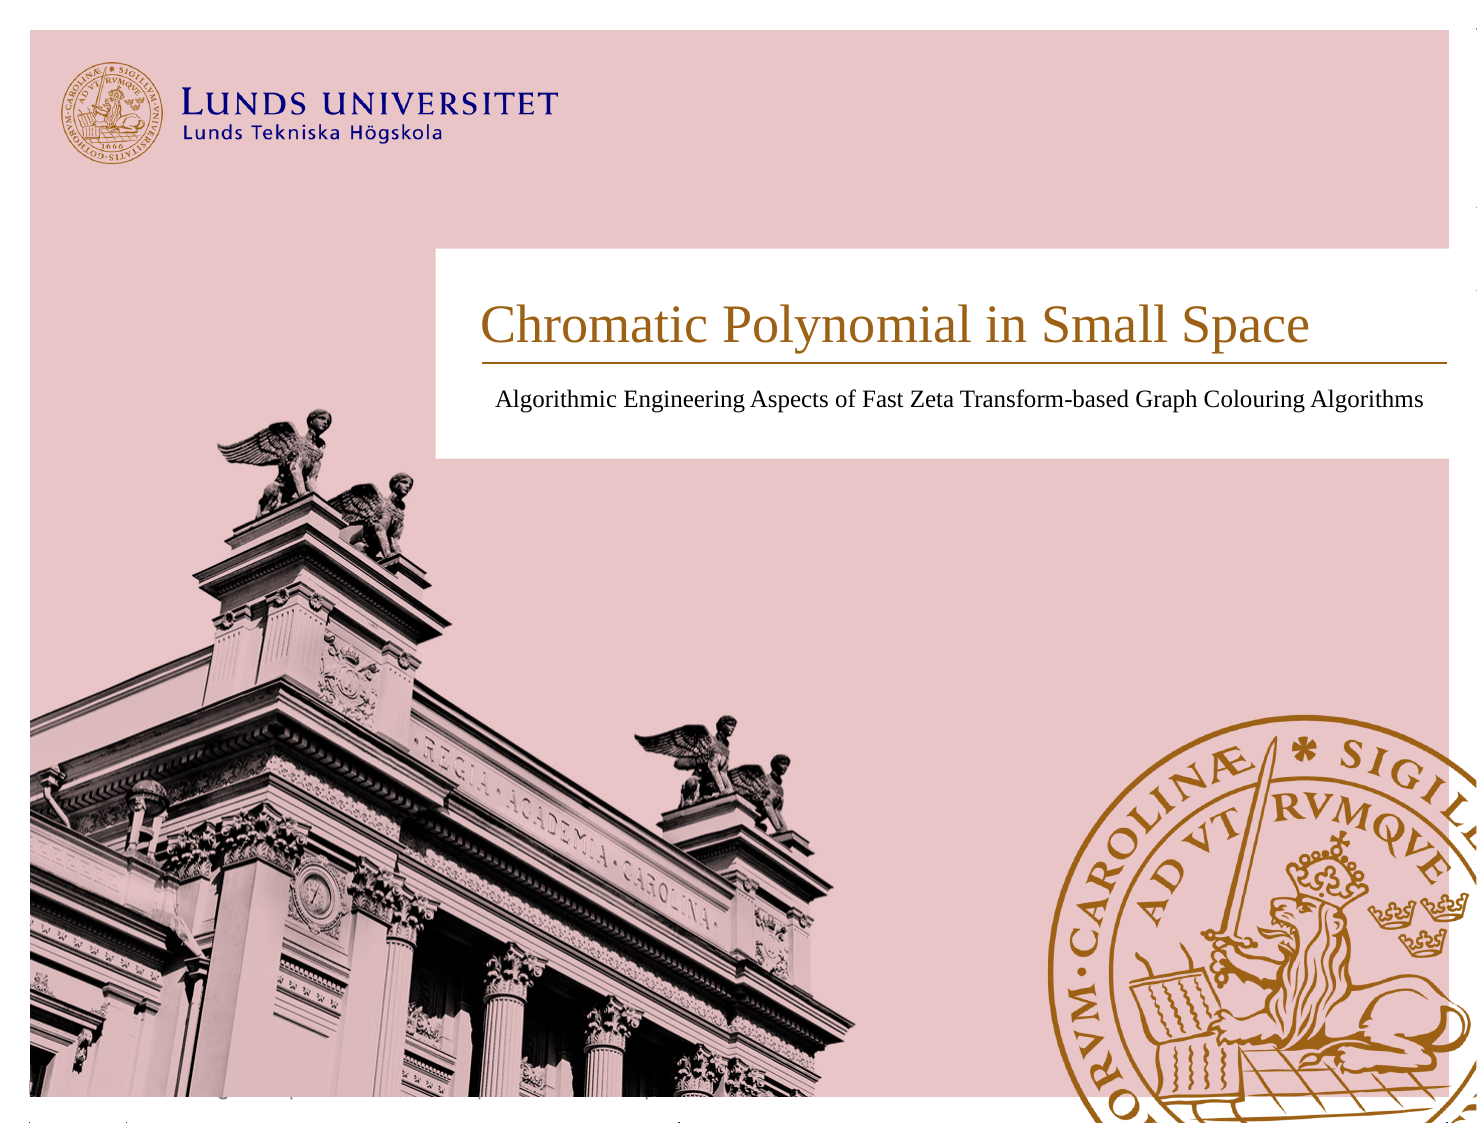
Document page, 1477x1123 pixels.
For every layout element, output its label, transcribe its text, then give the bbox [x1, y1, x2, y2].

title Chromatic Polynomial in Small Space [480, 249, 1424, 367]
subtitle Algorithmic Engineering Aspects of Fast Zeta Transform-based Graph Colouring Algorithms [495, 364, 1441, 417]
picture [30, 30, 1477, 1123]
